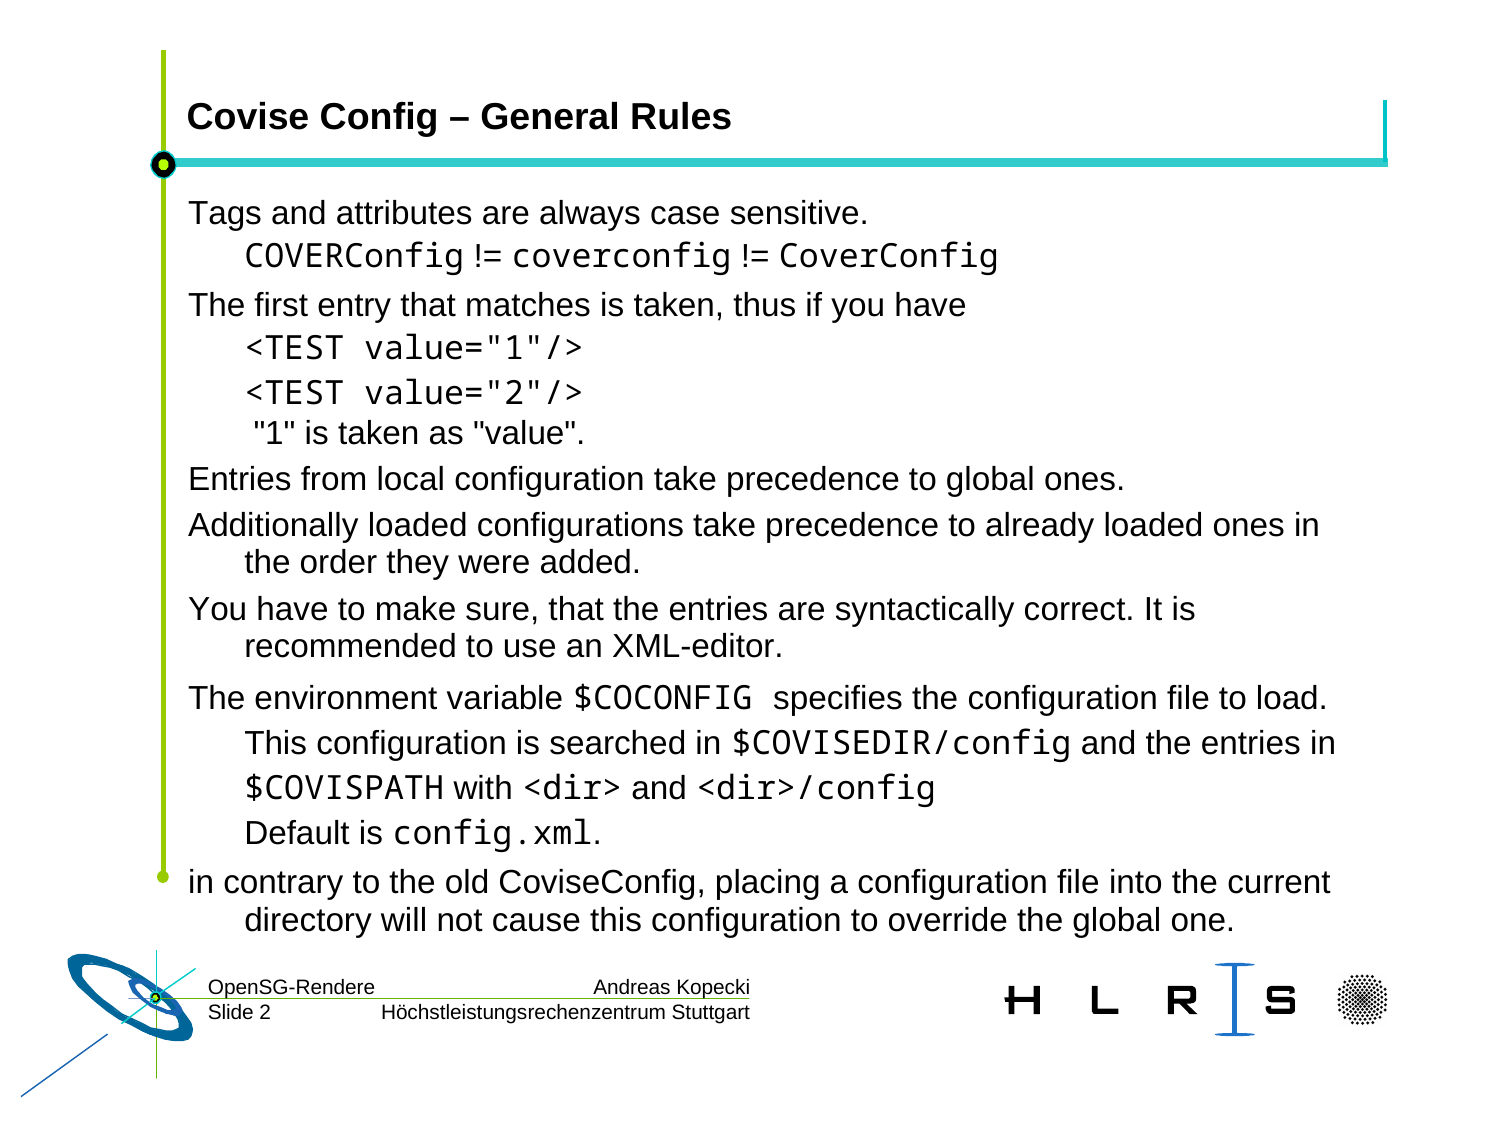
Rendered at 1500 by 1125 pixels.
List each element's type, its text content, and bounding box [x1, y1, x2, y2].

list Tags and attributes are always case sensitive. COVERConfig != coverconfig != CoverConfig The first entry that matches is taken, thus if you have <TEST value="1"/> <TEST value="2"/> "1" is taken as "value". Entries from local configuration take precedence to global ones. Additionally loaded configurations take precedence to already loaded ones in the order they were added. You have to make sure, that the entries are syntactically correct. It is recommended to use an XML-editor. The environment variable $COCONFIG specifies the configuration file to load. This configuration is searched in $COVISEDIR/config and the entries in $COVISPATH with <dir> and <dir>/config Default is config.xml. in contrary to the old CoviseConfig, placing a configuration file into the current directory will not cause this configuration to override the global one. [173, 187, 1388, 938]
title Covise Config – General Rules [171, 86, 1386, 146]
